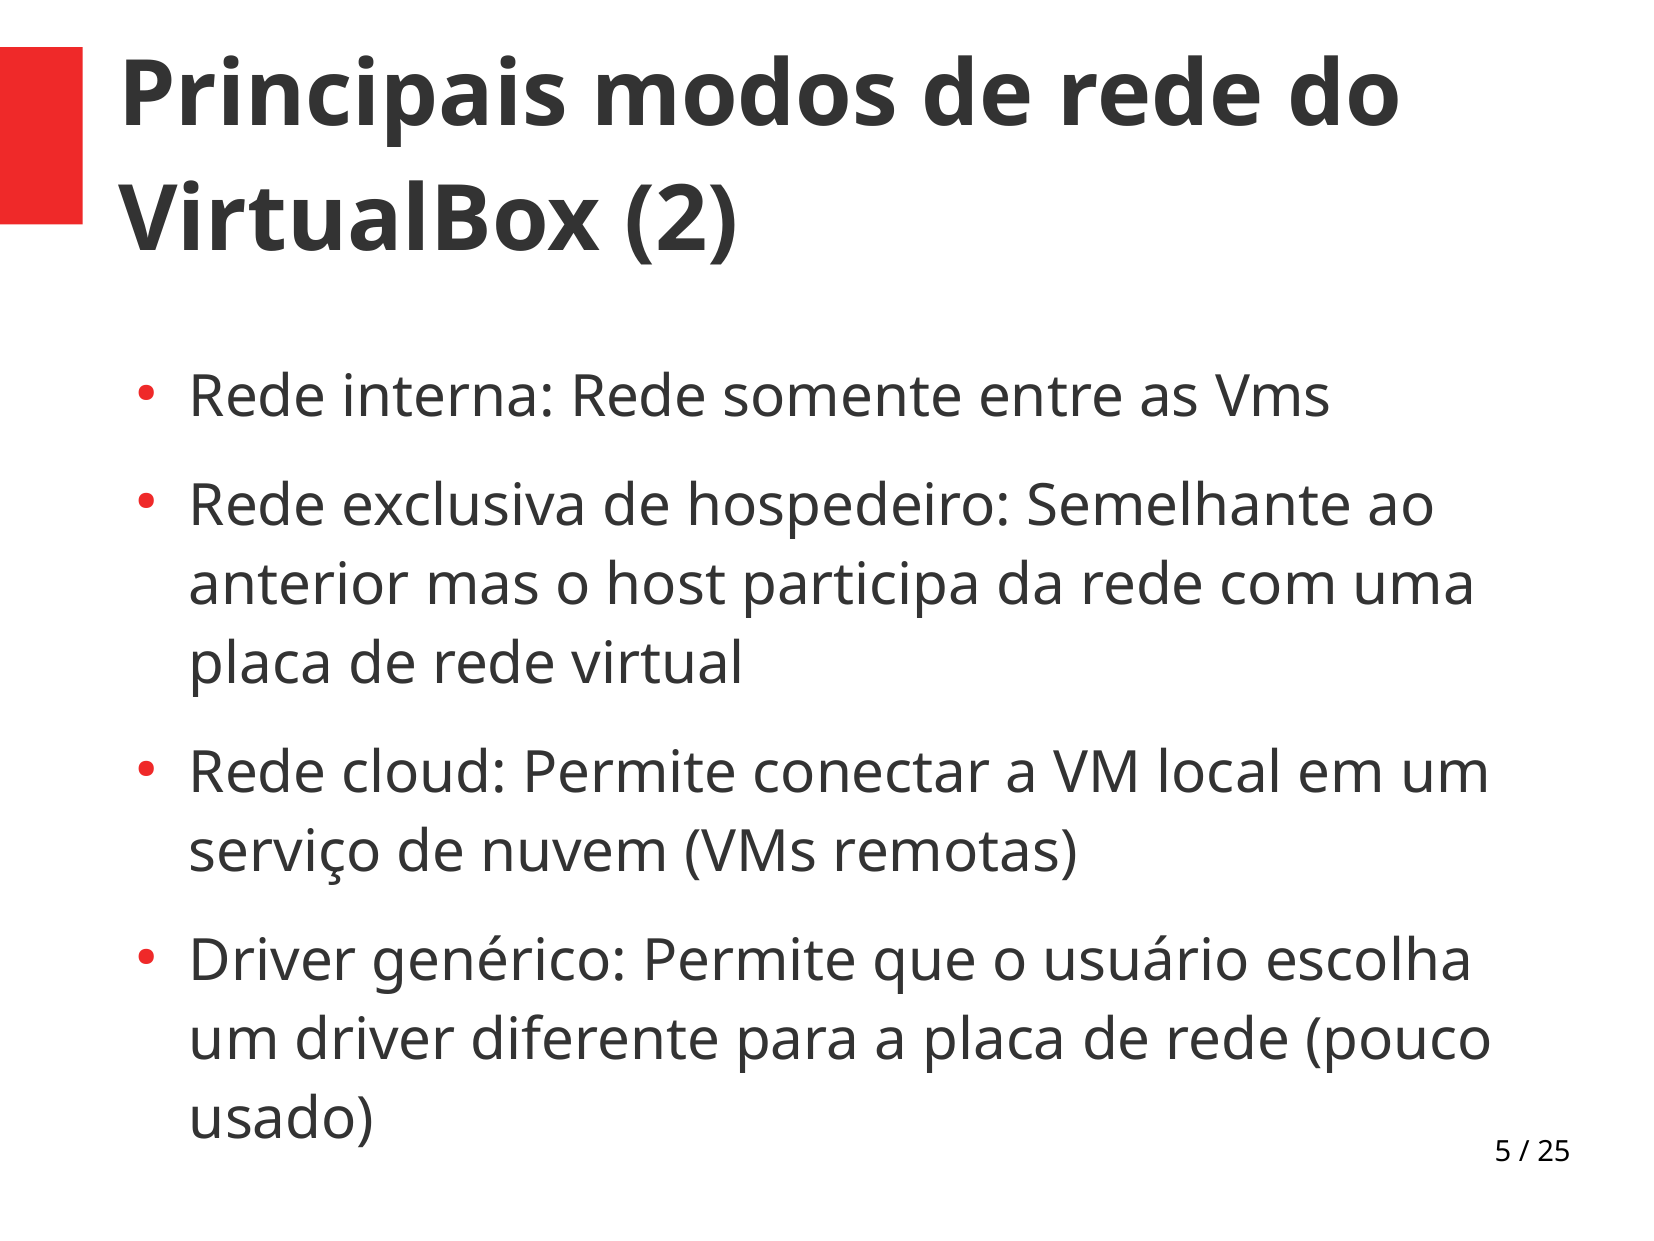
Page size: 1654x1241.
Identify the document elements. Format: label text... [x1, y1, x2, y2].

list Rede interna: Rede somente entre as Vms Rede exclusiva de hospedeiro: Semelhante ao anterior mas o host participa da rede com uma placa de rede virtual Rede cloud: Permite conectar a VM local em um serviço de nuvem (VMs remotas) Driver genérico: Permite que o usuário escolha um driver diferente para a placa de rede (pouco usado) [118, 354, 1536, 1074]
title Principais modos de rede do VirtualBox (2) [118, 45, 1571, 260]
